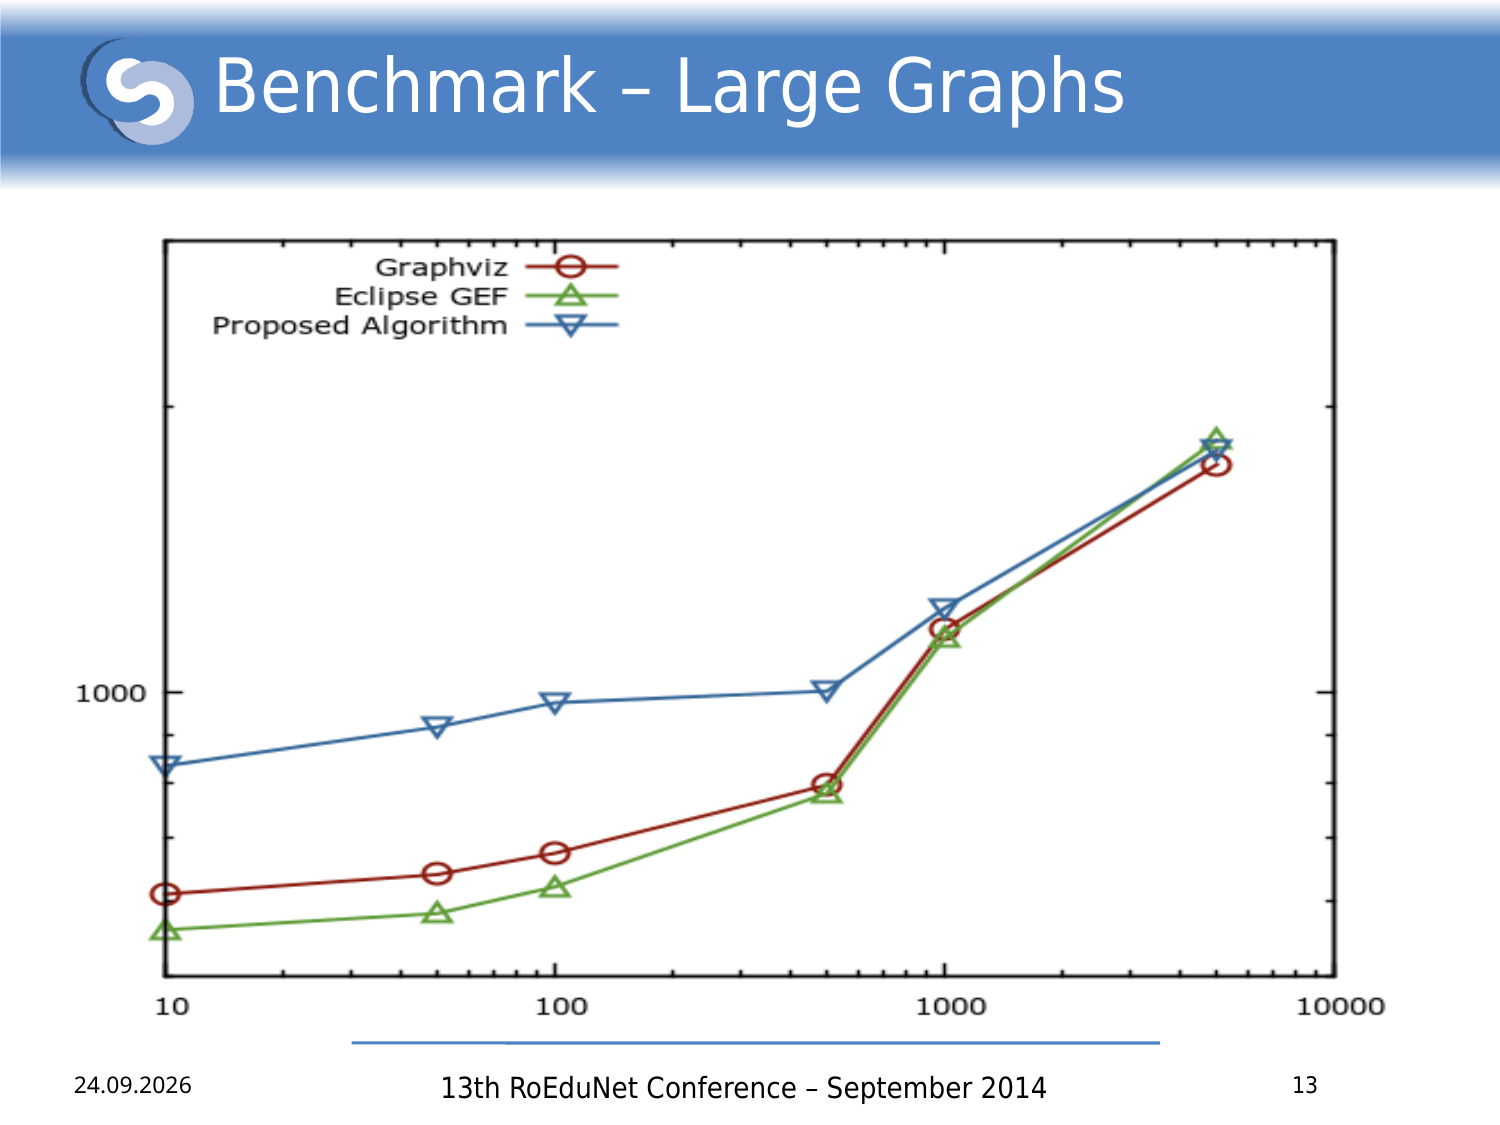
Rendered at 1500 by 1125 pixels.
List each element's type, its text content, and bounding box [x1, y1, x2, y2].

title Benchmark – Large Graphs [199, 11, 1425, 155]
picture [0, 0, 1500, 189]
text_box 13th RoEduNet Conference – September 2014 [421, 1061, 1067, 1108]
picture [29, 213, 1388, 1034]
text_box <number> [1277, 1061, 1426, 1108]
text_box 12.09.2014 [59, 1062, 245, 1109]
